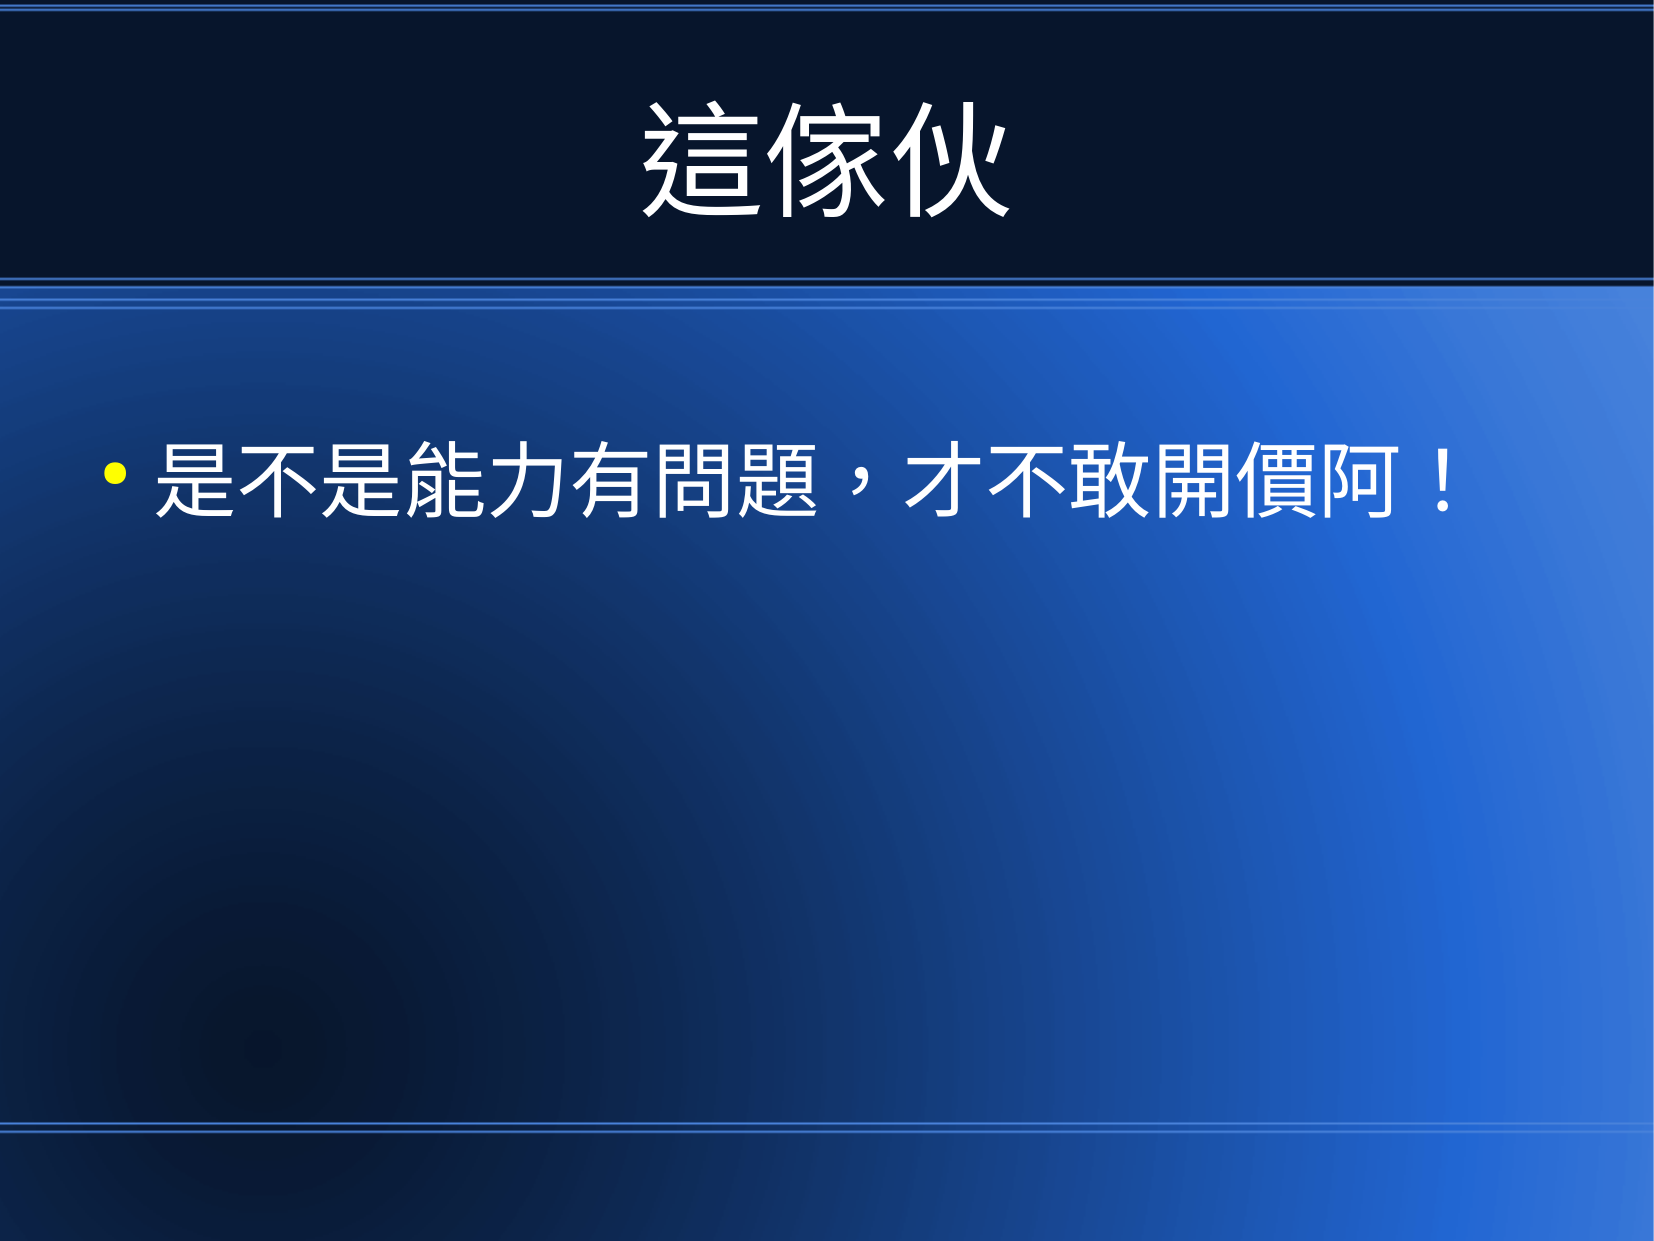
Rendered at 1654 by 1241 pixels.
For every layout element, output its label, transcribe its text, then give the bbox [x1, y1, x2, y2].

title 這傢伙 [82, 49, 1571, 257]
list 是不是能力有問題，才不敢開價阿！ [82, 355, 1571, 1241]
picture [0, 0, 1654, 1241]
